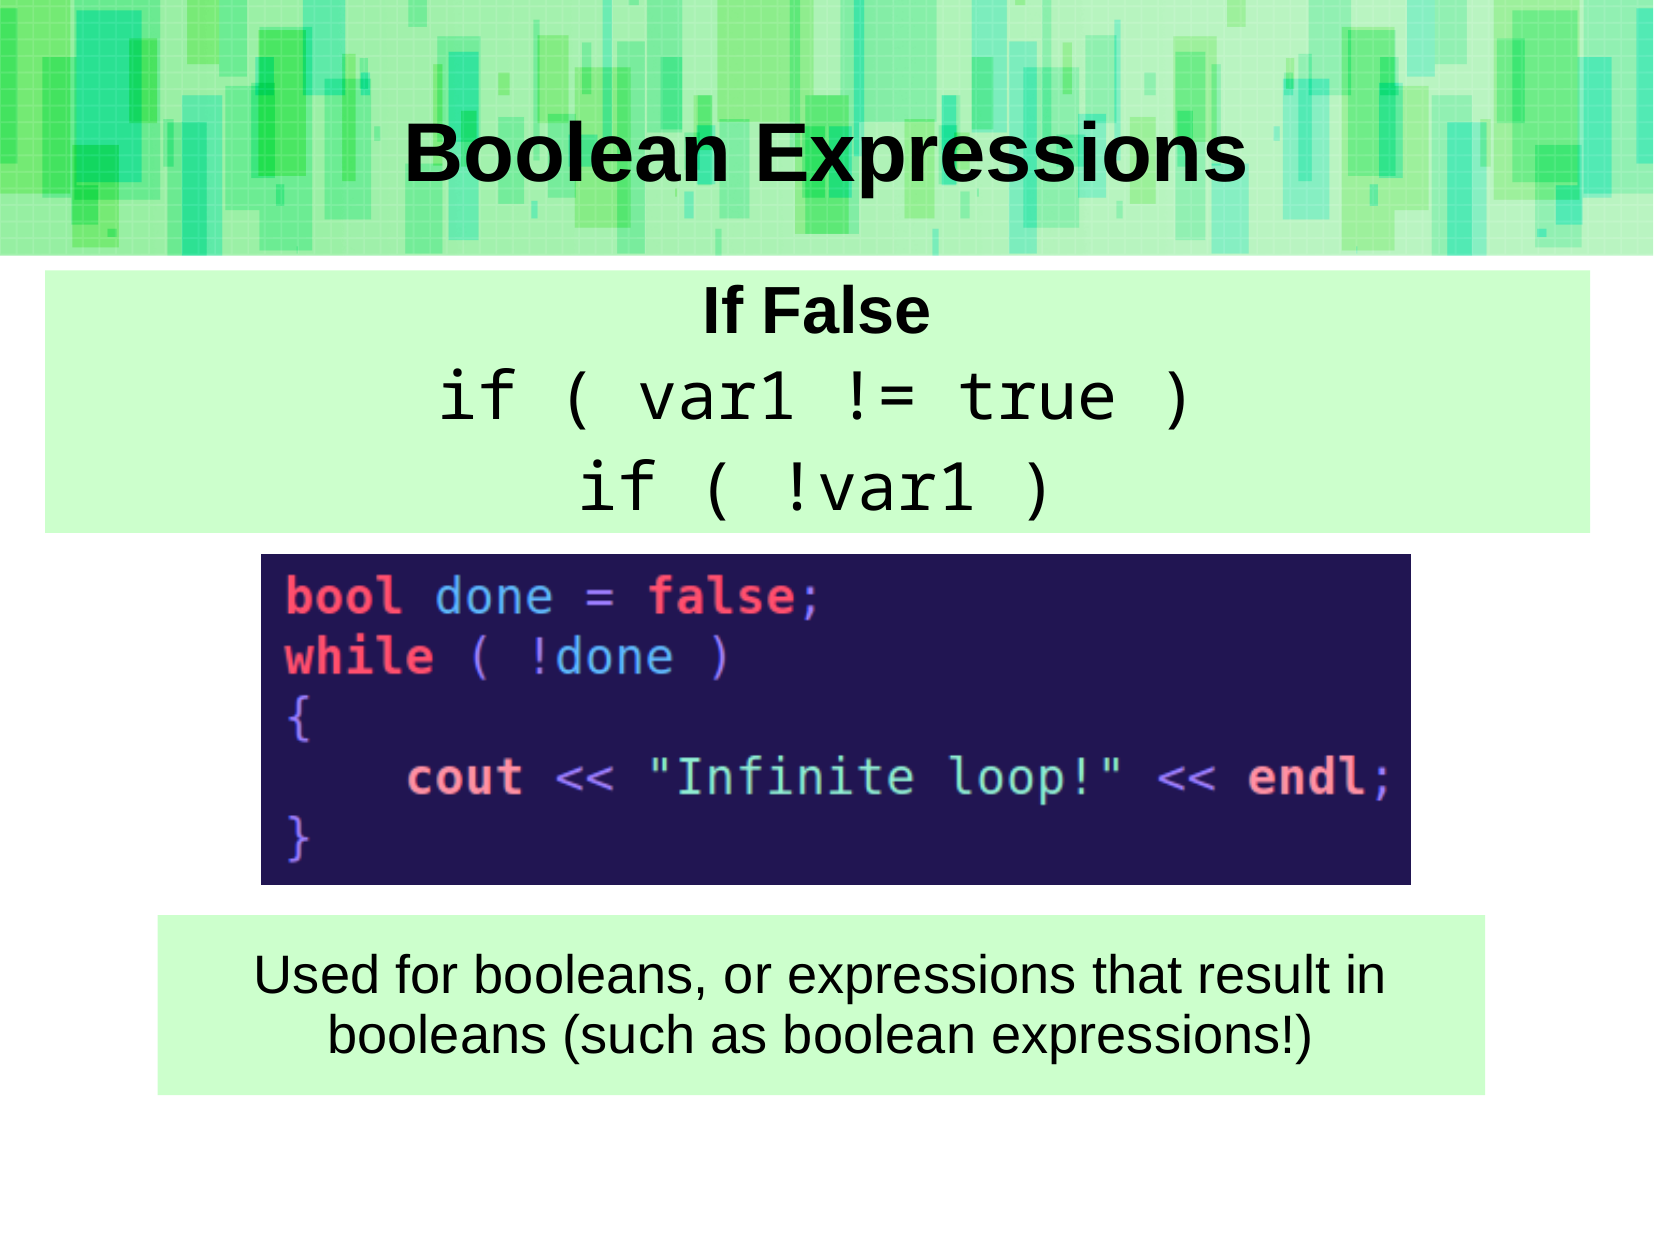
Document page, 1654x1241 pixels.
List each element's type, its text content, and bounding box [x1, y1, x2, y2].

subtitle If False if ( var1 != true ) if ( !var1 ) [45, 283, 1591, 520]
title Boolean Expressions [82, 49, 1571, 257]
picture [0, 0, 1654, 1241]
text_box Used for booleans, or expressions that result in booleans (such as boolean expressions!) [157, 915, 1486, 1096]
